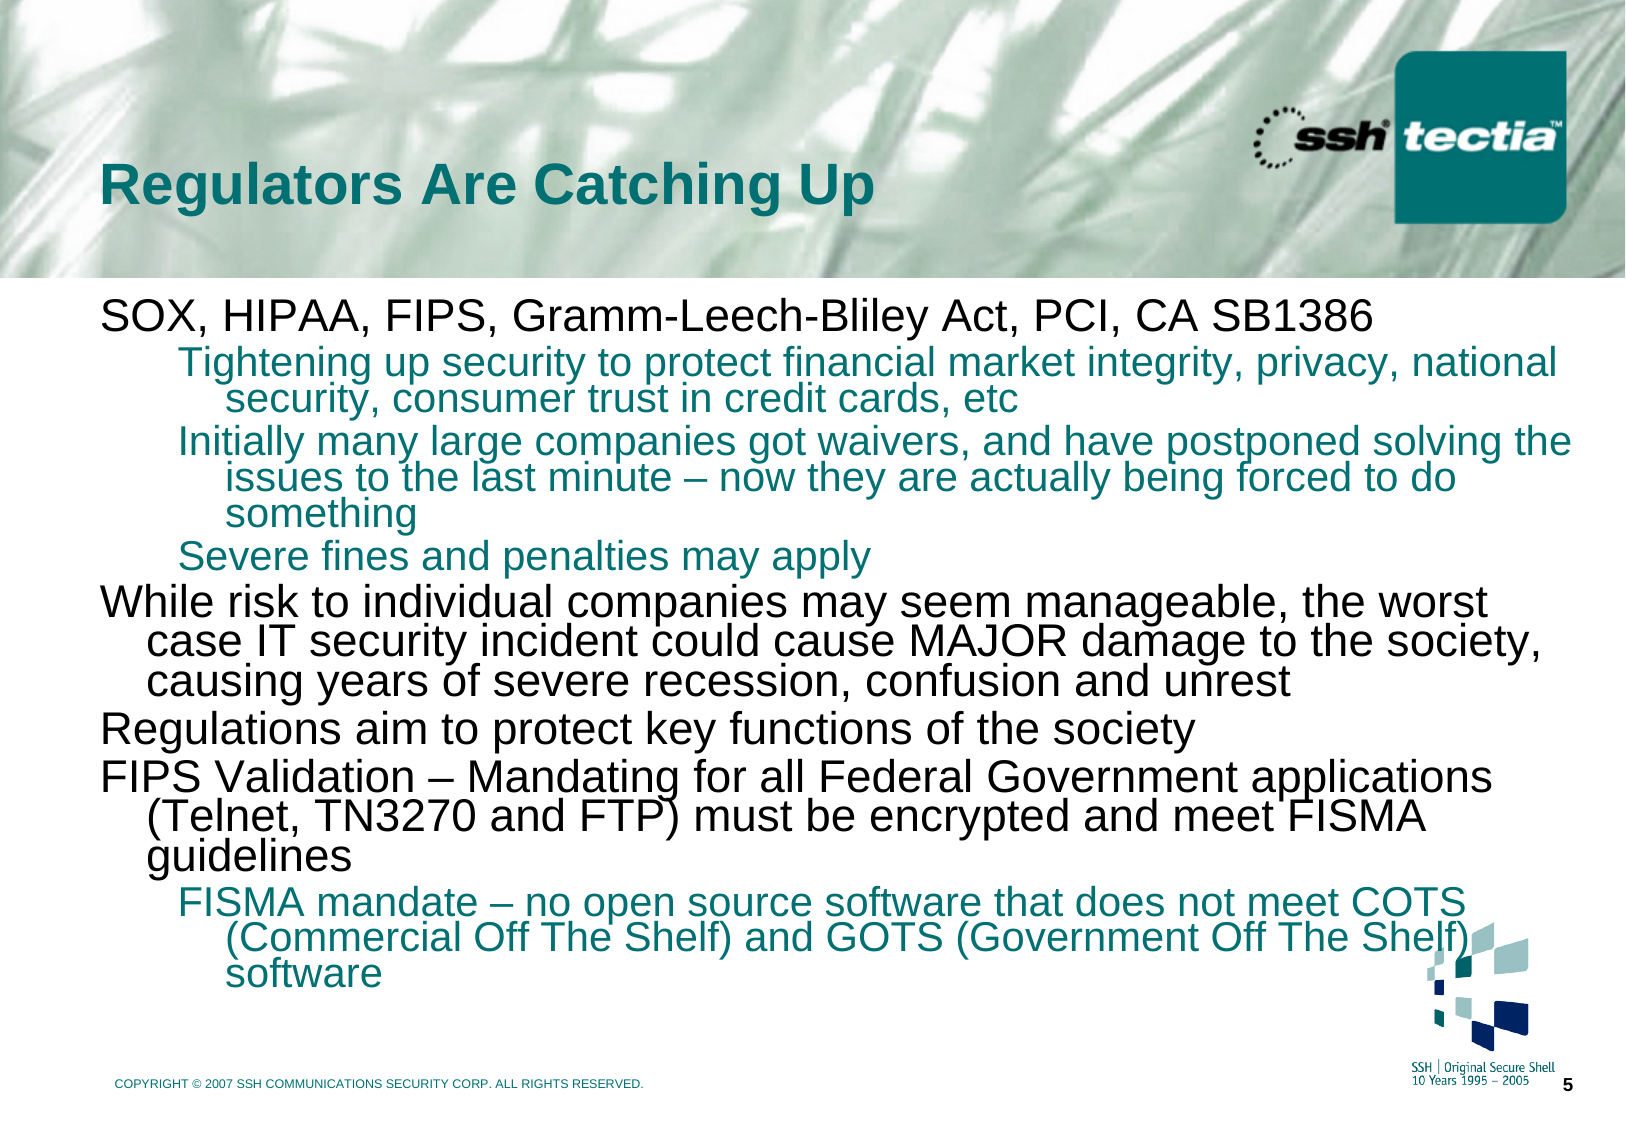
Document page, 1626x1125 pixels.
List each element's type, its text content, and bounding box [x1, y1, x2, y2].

picture [0, 0, 1626, 278]
list SOX, HIPAA, FIPS, Gramm-Leech-Bliley Act, PCI, CA SB1386 Tightening up security to protect financial market integrity, privacy, national security, consumer trust in credit cards, etc Initially many large companies got waivers, and have postponed solving the issues to the last minute – now they are actually being forced to do something Severe fines and penalties may apply While risk to individual companies may seem manageable, the worst case IT security incident could cause MAJOR damage to the society, causing years of severe recession, confusion and unrest Regulations aim to protect key functions of the society FIPS Validation – Mandating for all Federal Government applications (Telnet, TN3270 and FTP) must be encrypted and meet FISMA guidelines FISMA mandate – no open source software that does not meet COTS (Commercial Off The Shelf) and GOTS (Government Off The Shelf) software [99, 299, 1575, 1043]
title Regulators Are Catching Up [99, 99, 923, 276]
